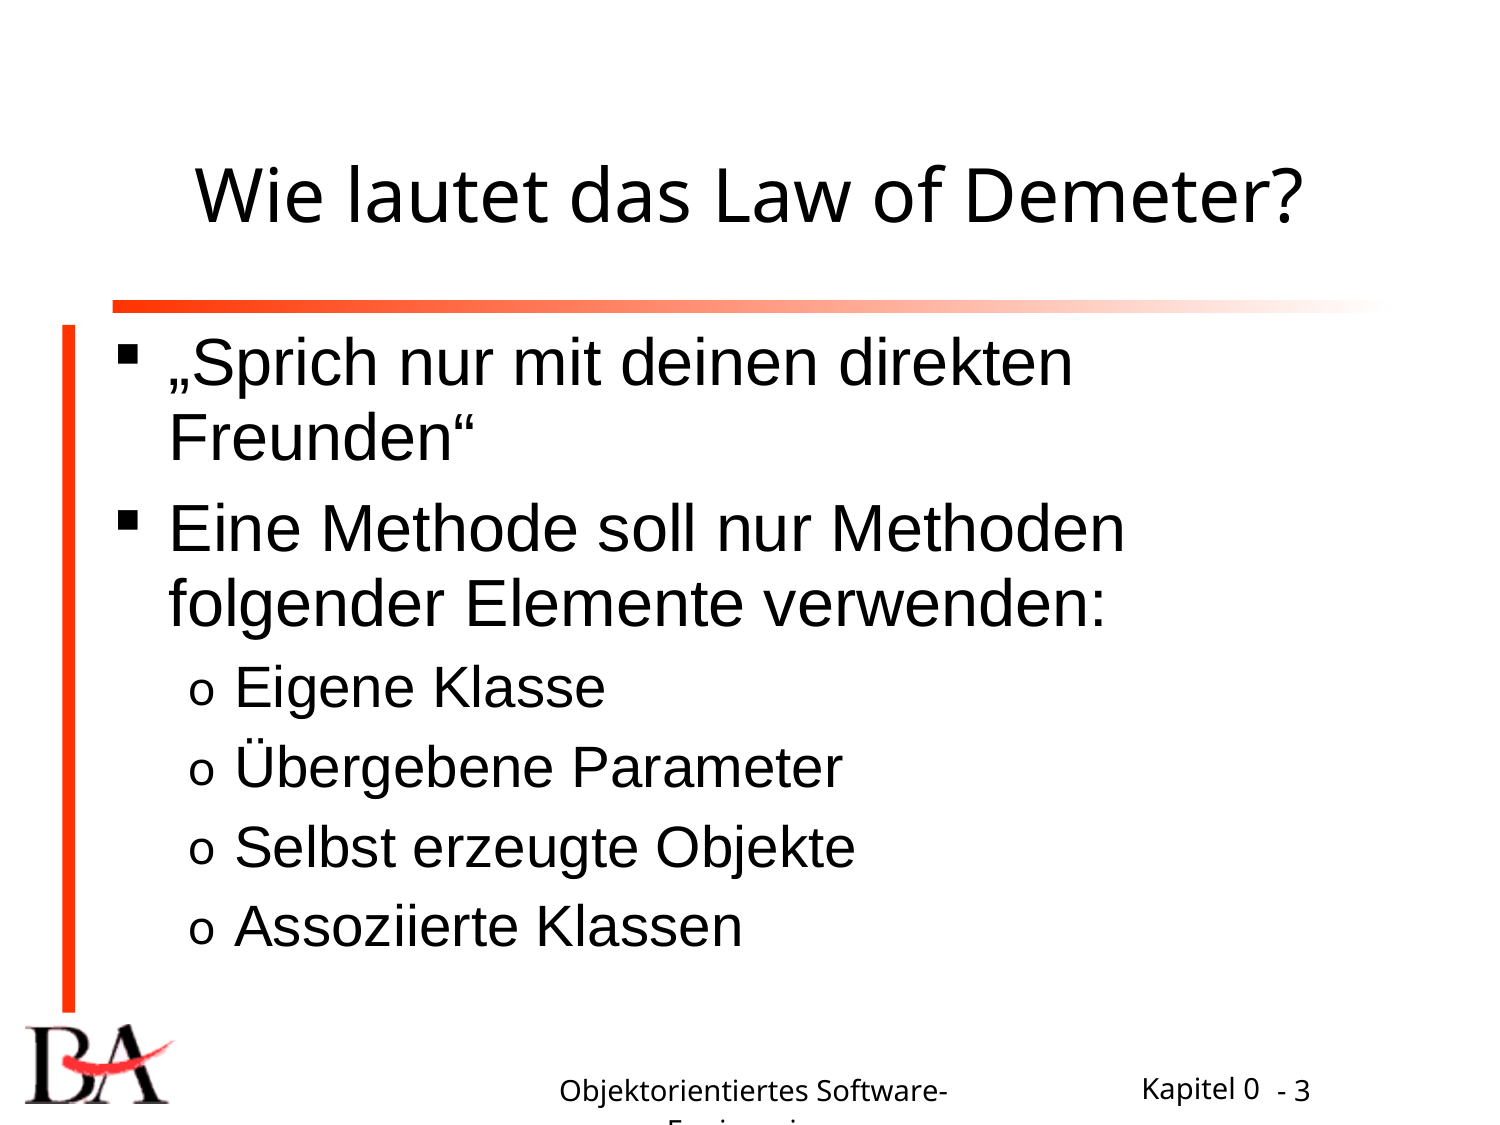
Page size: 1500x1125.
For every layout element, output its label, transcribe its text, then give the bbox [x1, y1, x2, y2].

title Wie lautet das Law of Demeter? [112, 21, 1388, 324]
list „Sprich nur mit deinen direkten Freunden“ Eine Methode soll nur Methoden folgender Elemente verwenden: Eigene Klasse Übergebene Parameter Selbst erzeugte Objekte Assoziierte Klassen [112, 324, 1388, 1051]
picture [24, 1024, 175, 1104]
